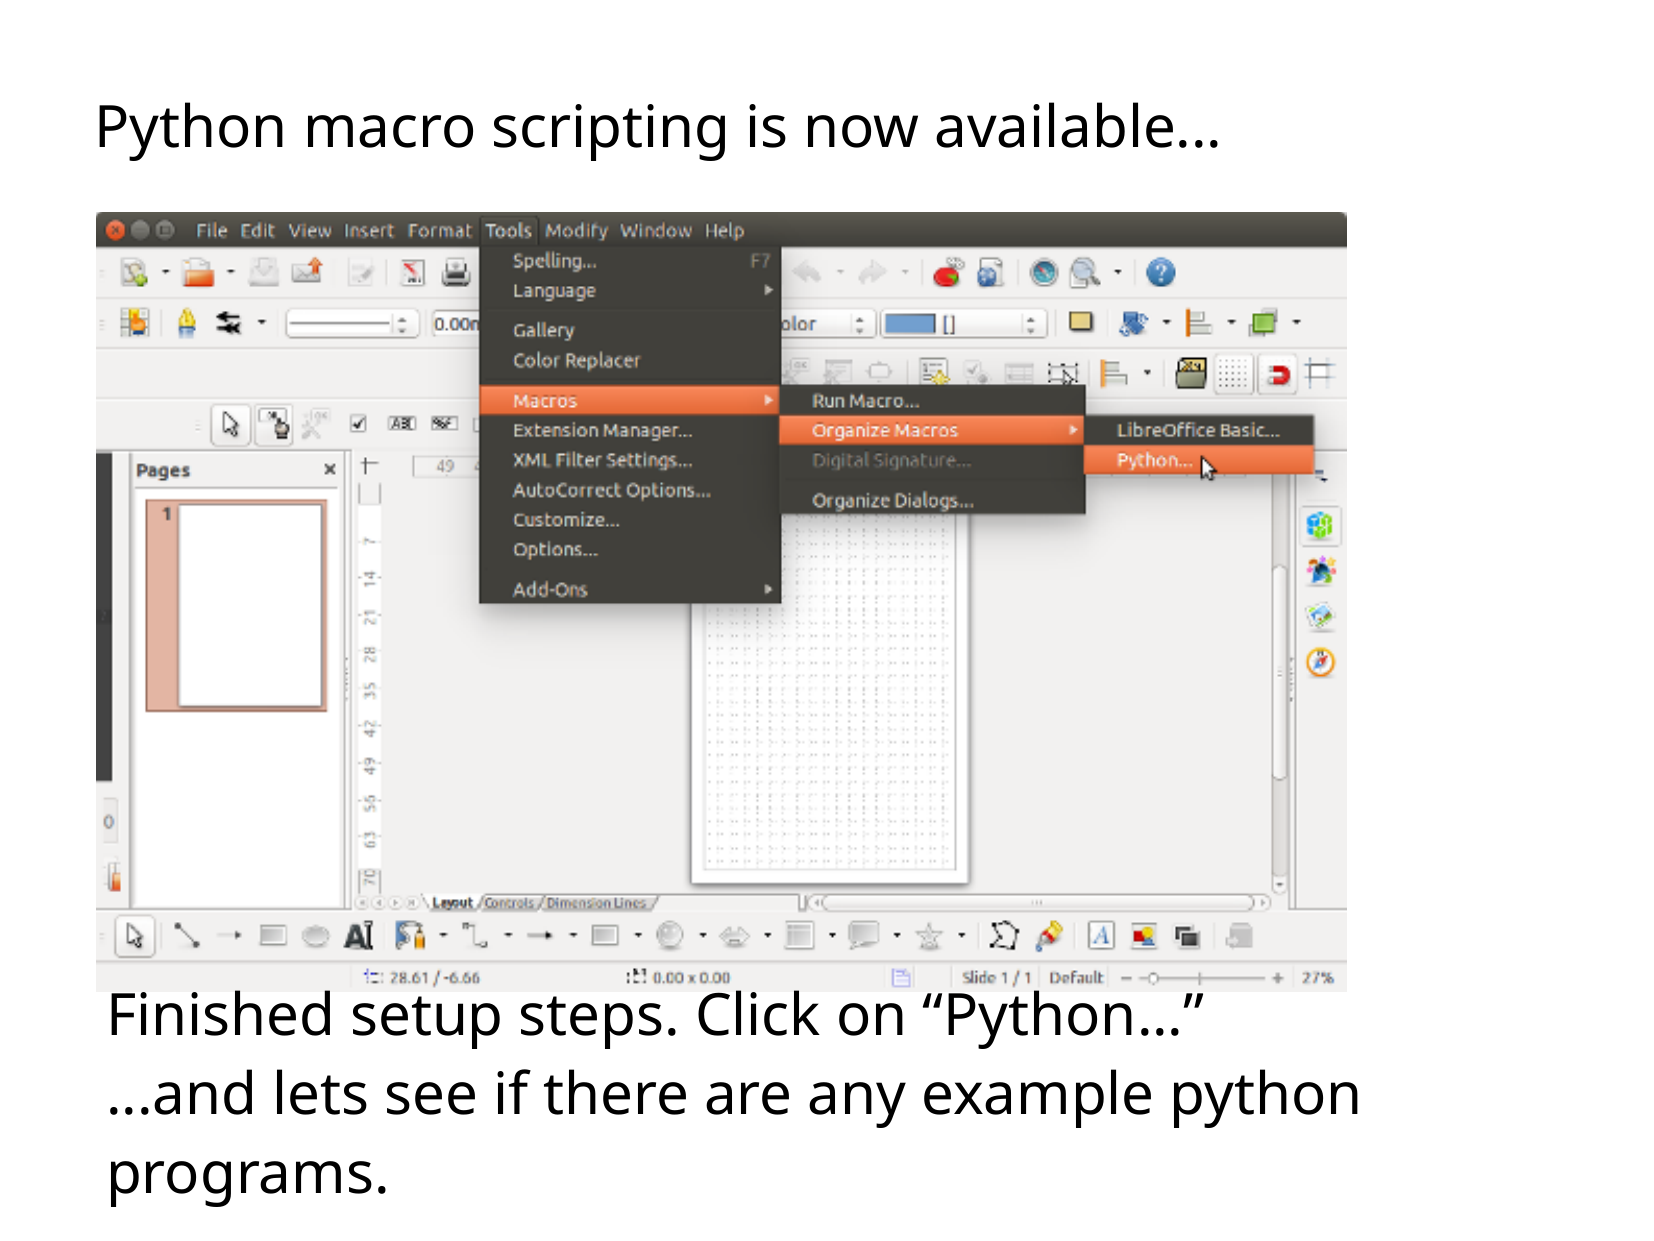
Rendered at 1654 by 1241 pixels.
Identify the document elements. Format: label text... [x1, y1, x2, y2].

title Finished setup steps. Click on “Python...” ...and lets see if there are any example python programs. [106, 1027, 1571, 1157]
picture [96, 212, 1347, 992]
title Python macro scripting is now available... [94, 71, 1560, 179]
